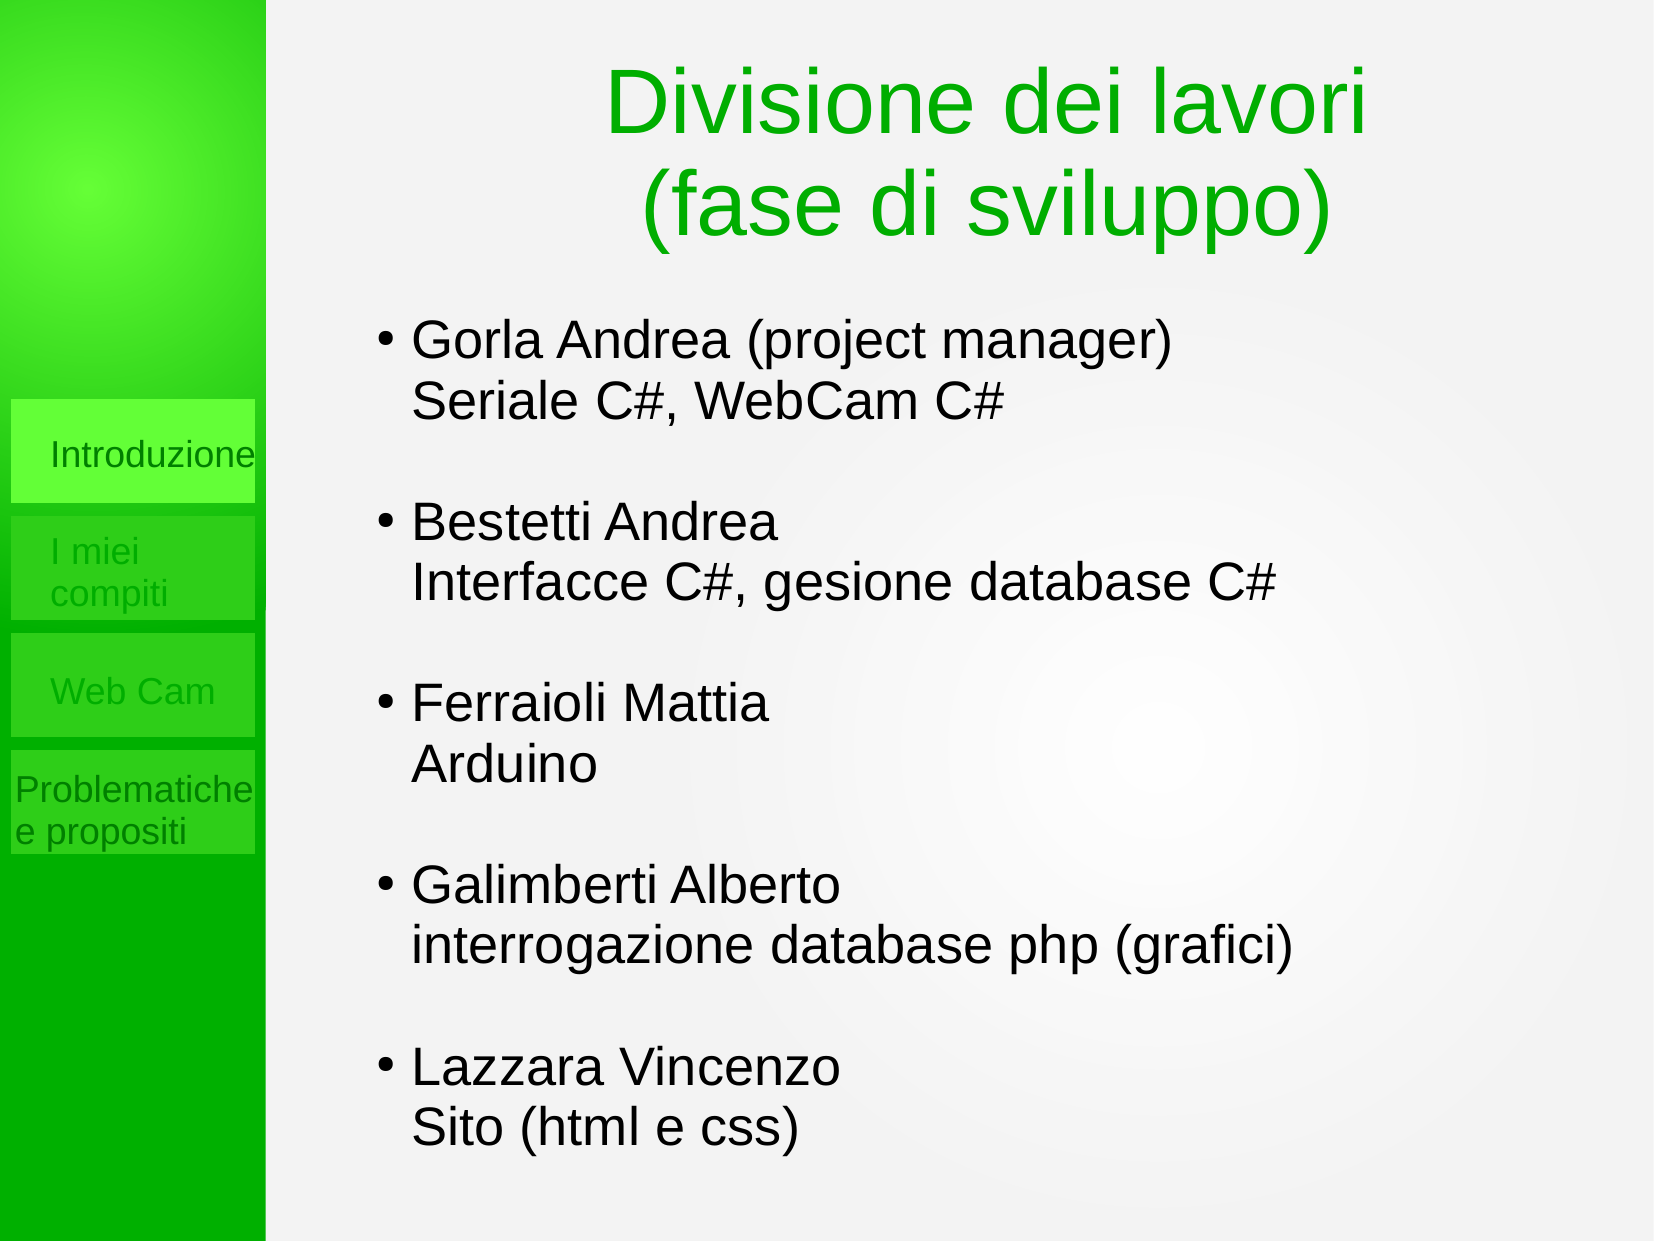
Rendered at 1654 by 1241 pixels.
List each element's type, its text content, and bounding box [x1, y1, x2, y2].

text_box Web Cam [35, 663, 265, 720]
text_box Problematiche e propositi [0, 760, 272, 860]
text_box I miei compiti [35, 523, 252, 623]
text_box Gorla Andrea (project manager) Seriale C#, WebCam C# Bestetti Andrea Interfacce C#, gesione database C# Ferraioli Mattia Arduino Galimberti Alberto interrogazione database php (grafici) Lazzara Vincenzo Sito (html e css) [361, 302, 1531, 1165]
title Divisione dei lavori (fase di sviluppo) [463, 49, 1512, 257]
text_box Introduzione [35, 425, 319, 483]
